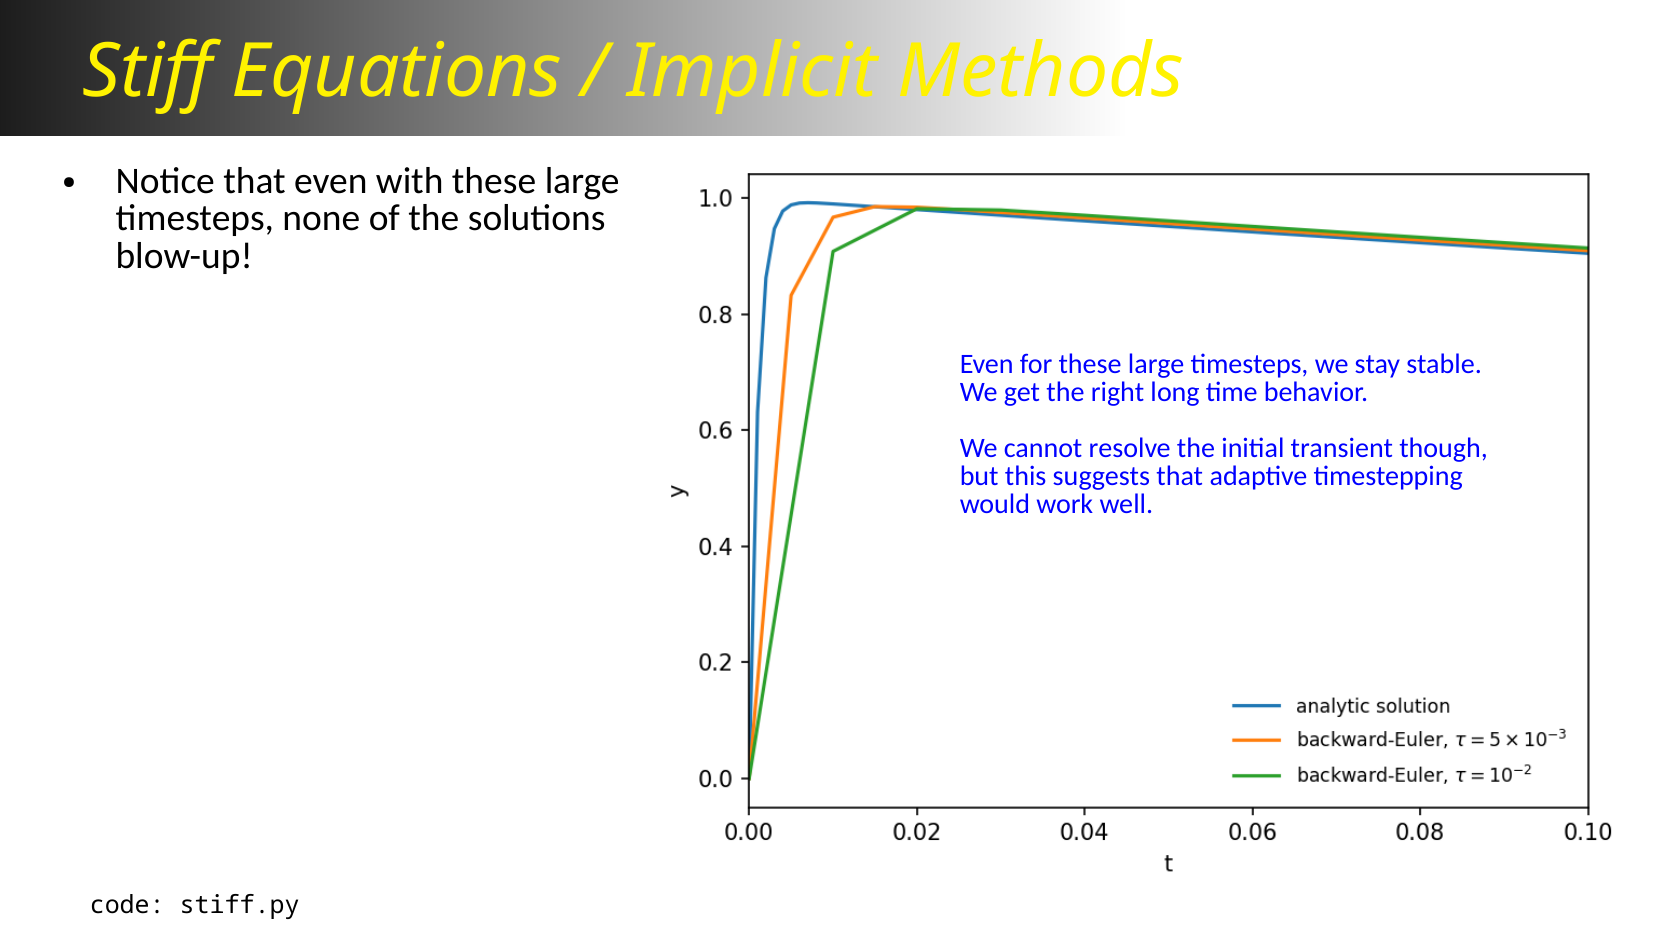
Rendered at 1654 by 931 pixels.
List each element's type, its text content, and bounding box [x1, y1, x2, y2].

list Notice that even with these large timesteps, none of the solutions blow-up! [30, 157, 646, 863]
picture [614, 144, 1650, 921]
title Stiff Equations / Implicit Methods [82, 23, 1571, 111]
text_box code: stiff.py [75, 879, 811, 921]
text_box Even for these large timesteps, we stay stable. We get the right long time behavior. We cannot resolve the initial transient though, but this suggests that adaptive timestepping would work well. [945, 345, 1546, 583]
